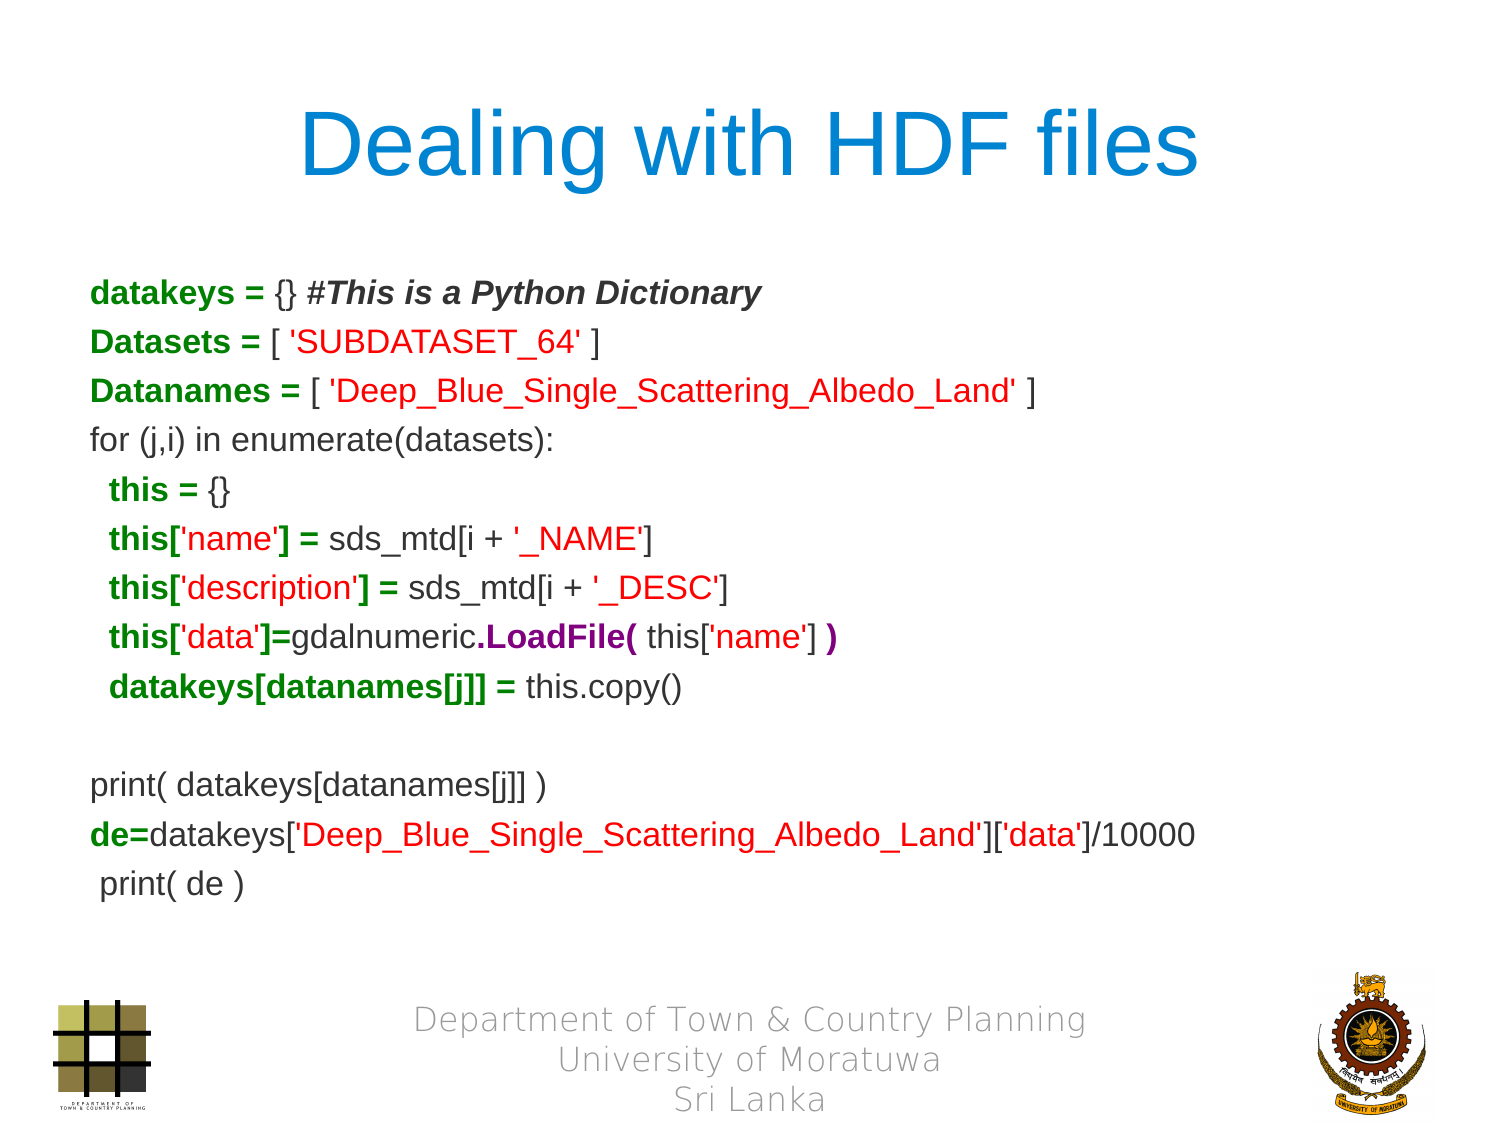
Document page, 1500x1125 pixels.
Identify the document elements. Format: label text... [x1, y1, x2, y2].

picture [53, 1000, 151, 1110]
title Dealing with HDF files [75, 45, 1426, 233]
picture [1312, 966, 1435, 1125]
list datakeys = {} #This is a Python Dictionary Datasets = [ 'SUBDATASET_64' ] Datanames = [ 'Deep_Blue_Single_Scattering_Albedo_Land' ] for (j,i) in enumerate(datasets): this = {} this['name'] = sds_mtd[i + '_NAME'] this['description'] = sds_mtd[i + '_DESC'] this['data']=gdalnumeric.LoadFile( this['name'] ) datakeys[datanames[j]] = this.copy() print( datakeys[datanames[j]] ) de=datakeys['Deep_Blue_Single_Scattering_Albedo_Land']['data']/10000 print( de ) [75, 262, 1426, 916]
